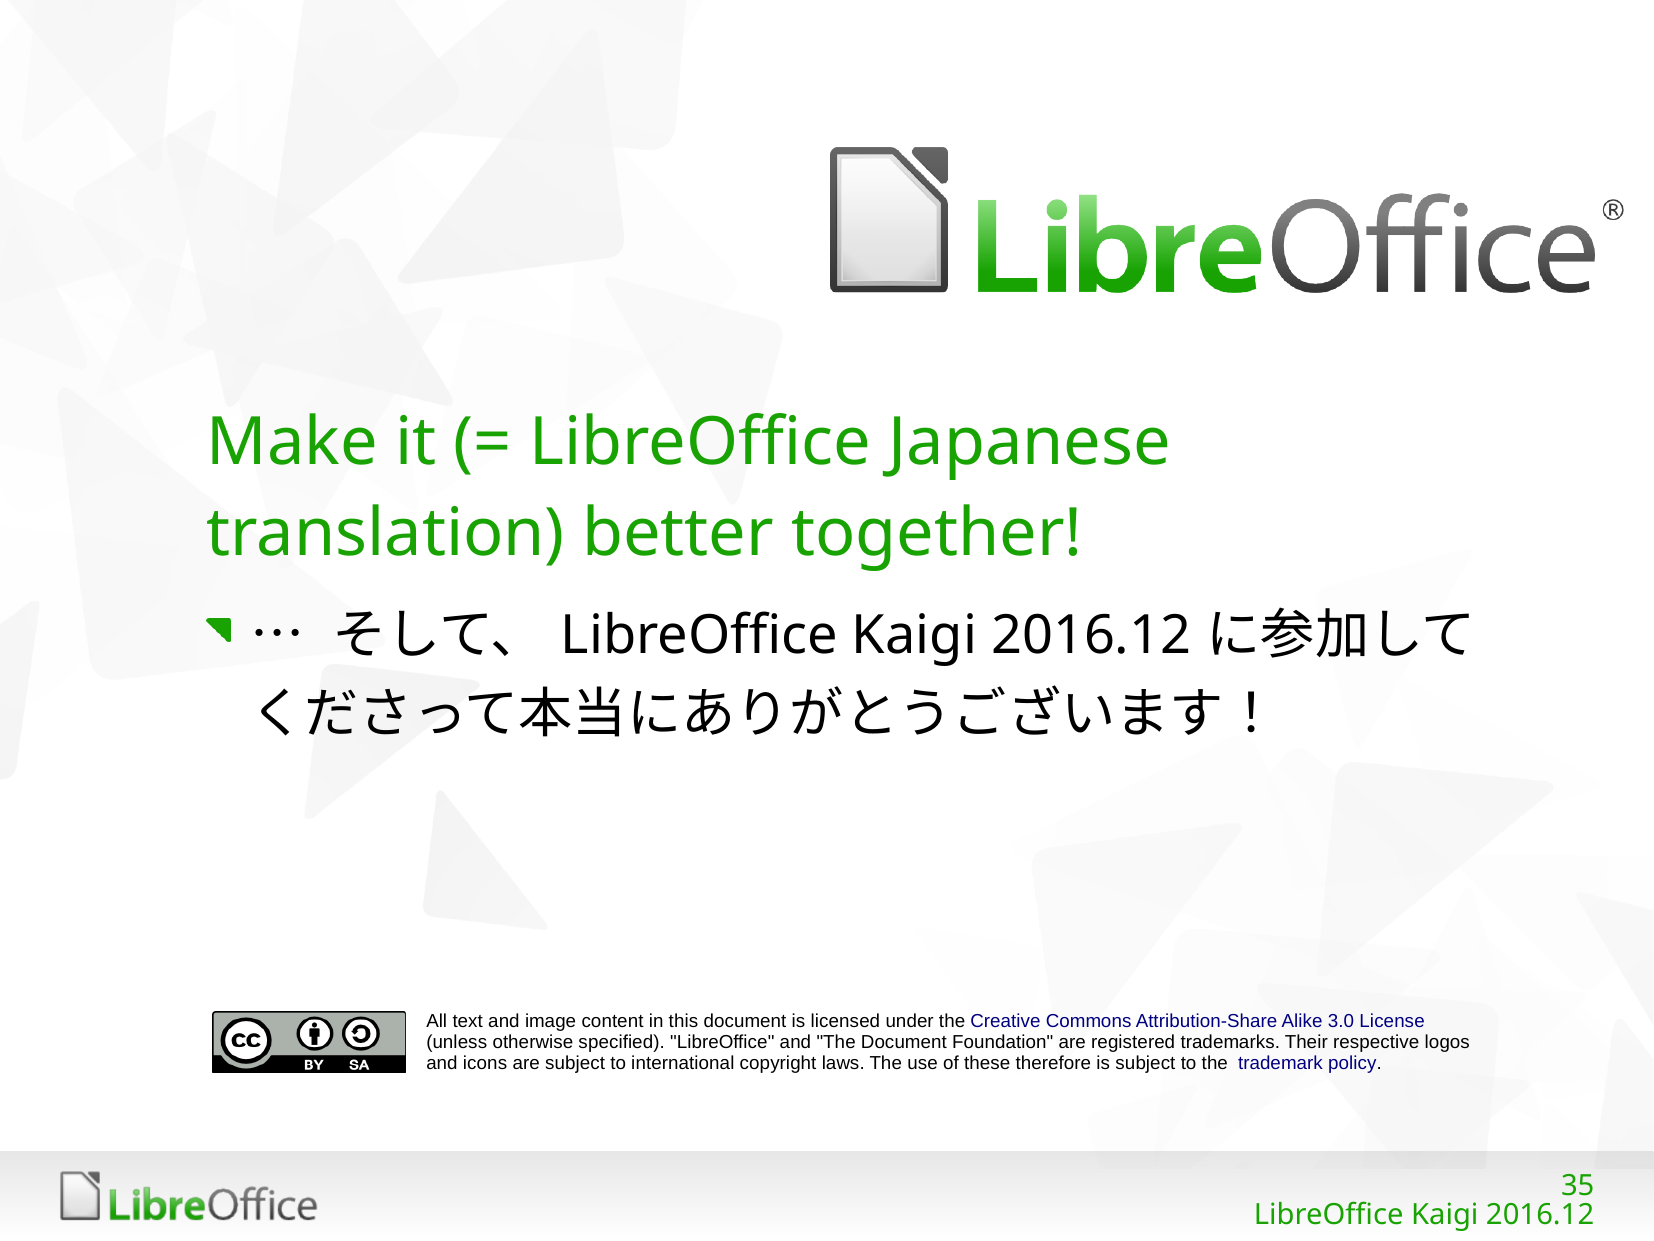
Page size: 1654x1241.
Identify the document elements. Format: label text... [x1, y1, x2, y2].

picture [915, 548, 1654, 1169]
picture [0, 0, 1654, 930]
list … そして、LibreOffice Kaigi 2016.12に参加してくださって本当にありがとうございます！ [206, 590, 1477, 945]
title Make it (= LibreOffice Japanese translation) better together! [206, 385, 1477, 584]
picture [41, 1152, 337, 1240]
picture [212, 1011, 406, 1073]
